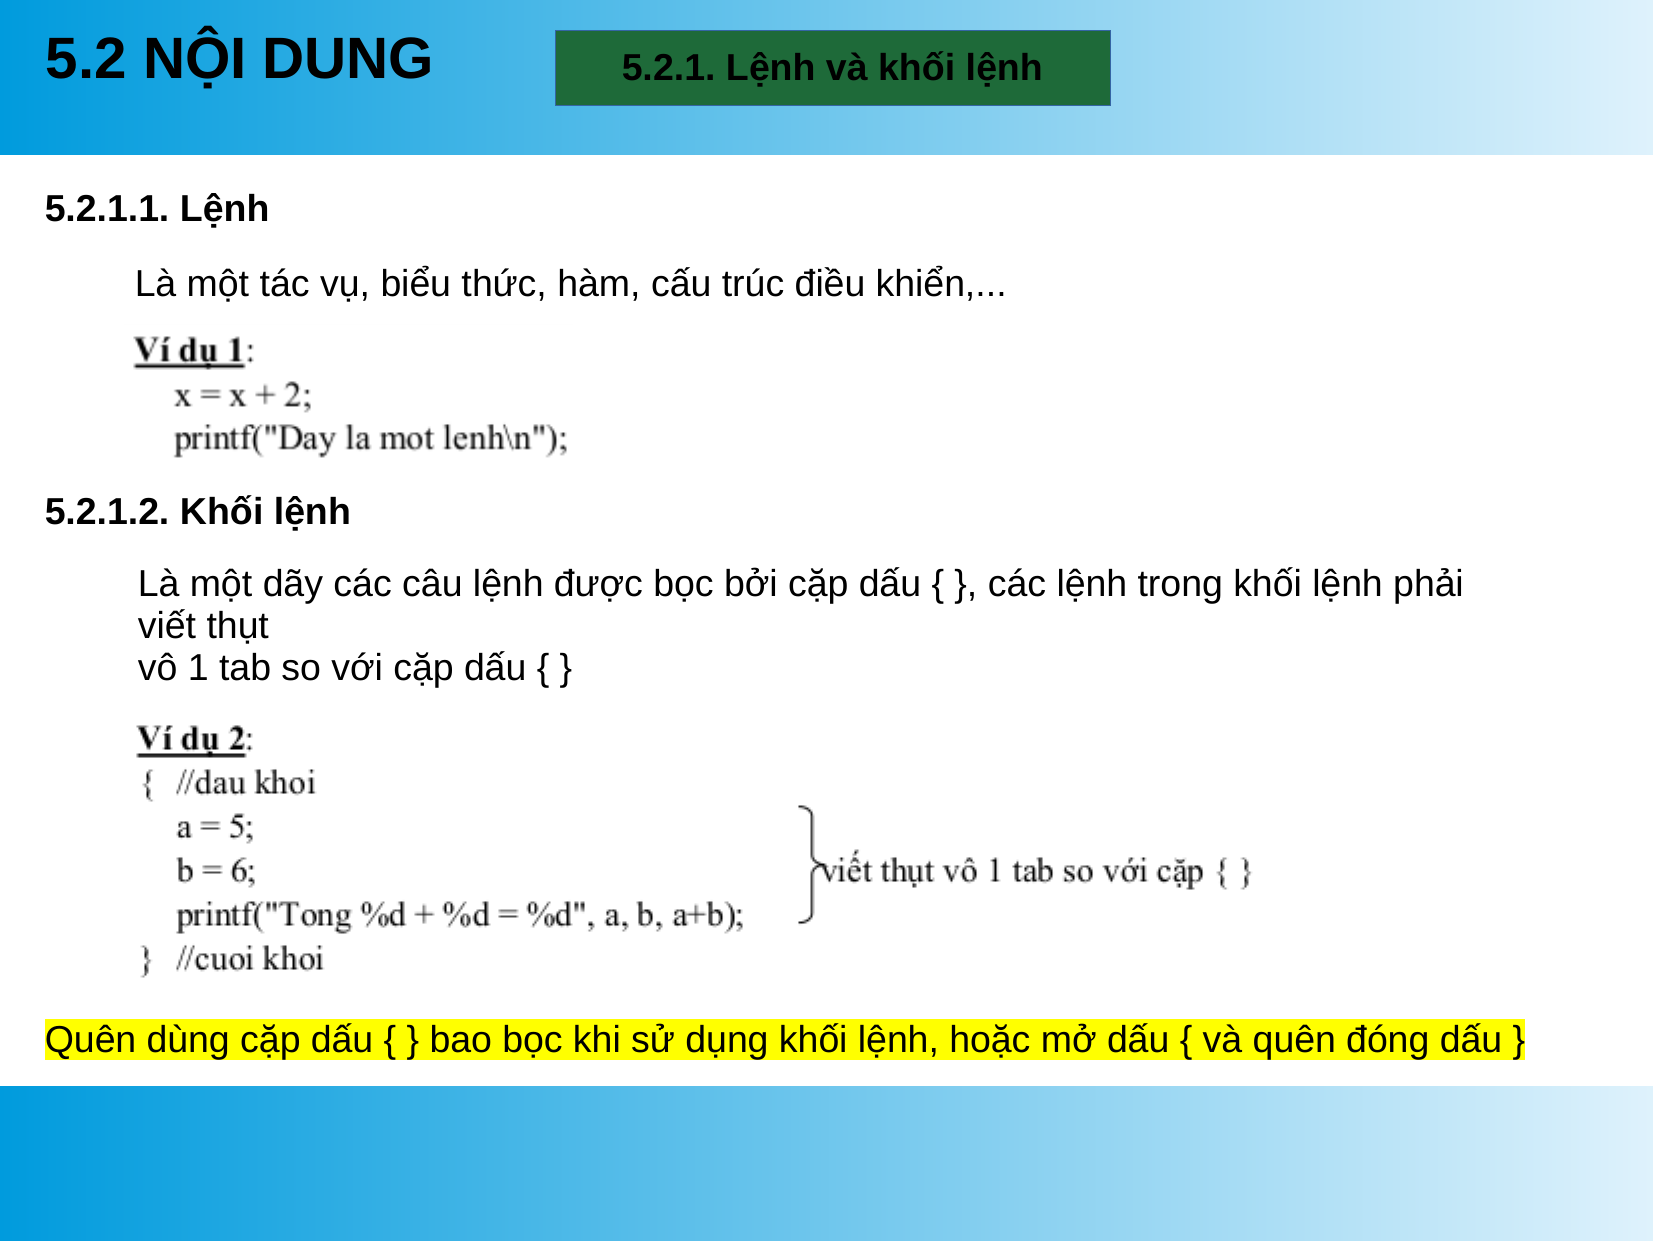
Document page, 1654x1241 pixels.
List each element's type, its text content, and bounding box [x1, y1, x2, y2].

text_box Quên dùng cặp dấu { } bao bọc khi sử dụng khối lệnh, hoặc mở dấu { và quên đóng dấu } [30, 1011, 1576, 1111]
text_box 5.2 NỘI DUNG [15, 18, 466, 98]
text_box 5.2.1. Lệnh và khối lệnh [555, 30, 1111, 106]
text_box Là một tác vụ, biểu thức, hàm, cấu trúc điều khiển,... [120, 255, 1081, 316]
picture [119, 714, 1261, 991]
text_box 5.2.1.2. Khối lệnh [30, 483, 391, 541]
text_box Là một dãy các câu lệnh được bọc bởi cặp dấu { }, các lệnh trong khối lệnh phải viết thụt vô 1 tab so với cặp dấu { } [123, 555, 1486, 696]
text_box 5.2.1.1. Lệnh [30, 180, 286, 256]
picture [124, 323, 573, 474]
